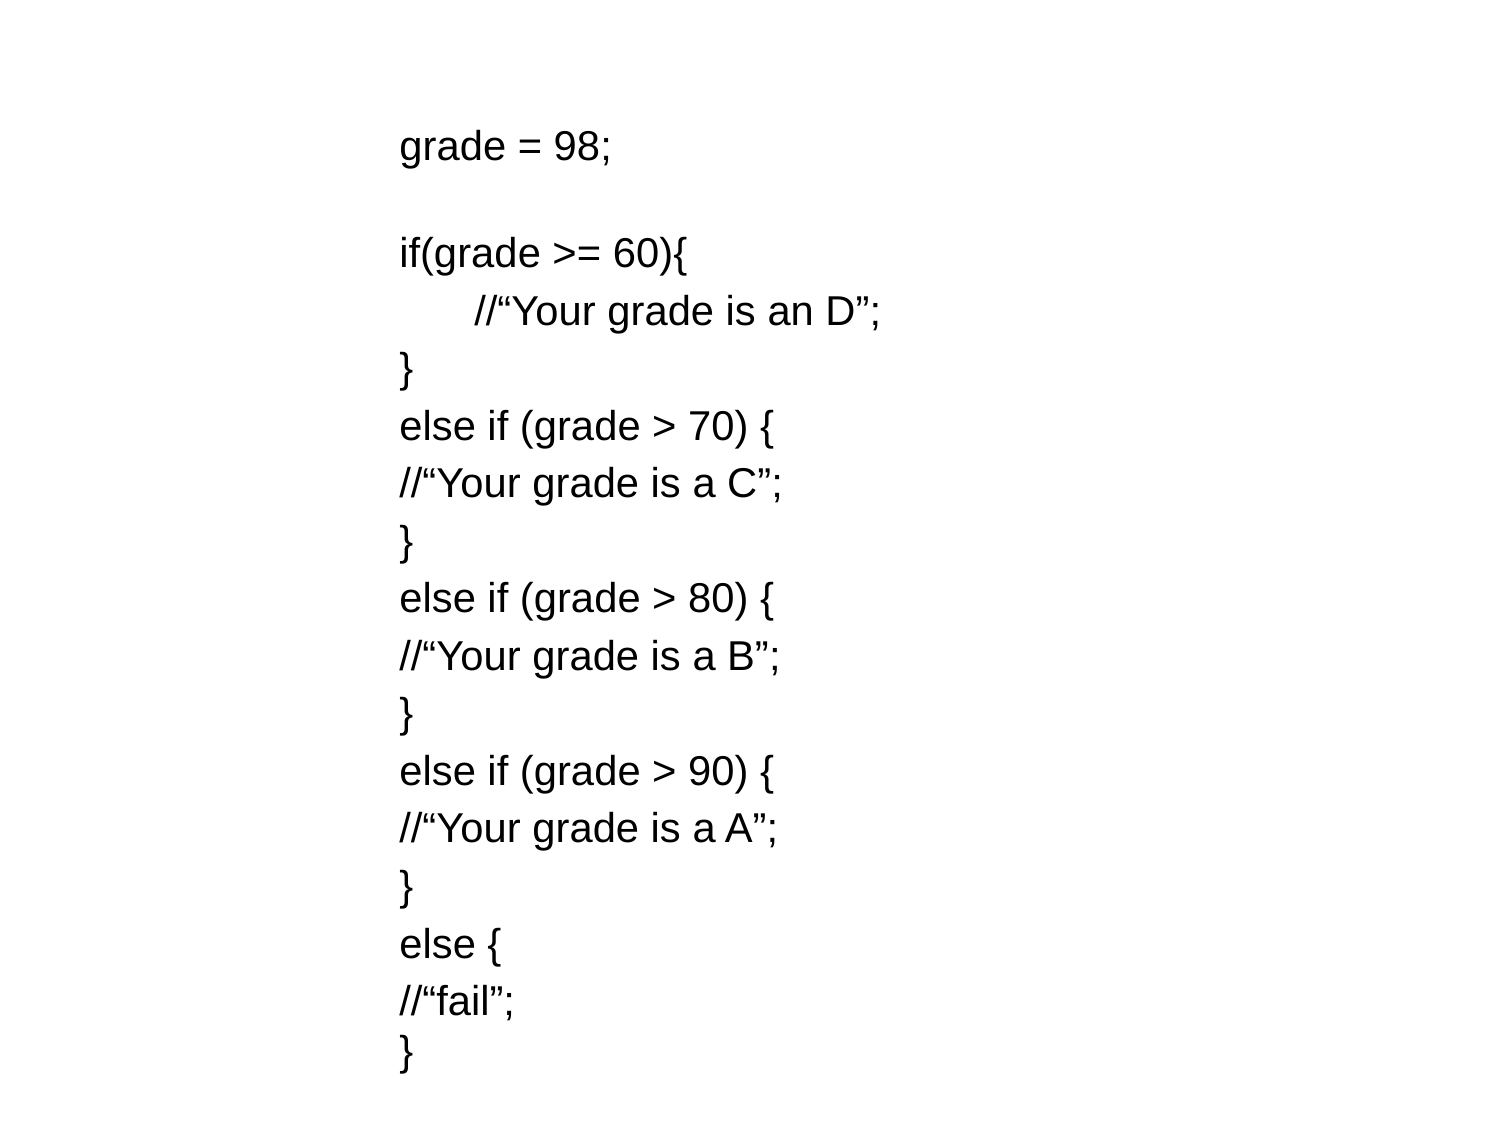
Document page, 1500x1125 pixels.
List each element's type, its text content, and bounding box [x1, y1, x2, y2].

text_box grade = 98; if(grade >= 60){ //“Your grade is an D”; } else if (grade > 70) { //“Your grade is a C”; } else if (grade > 80) { //“Your grade is a B”; } else if (grade > 90) { //“Your grade is a A”; } else { //“fail”; } [384, 96, 993, 911]
